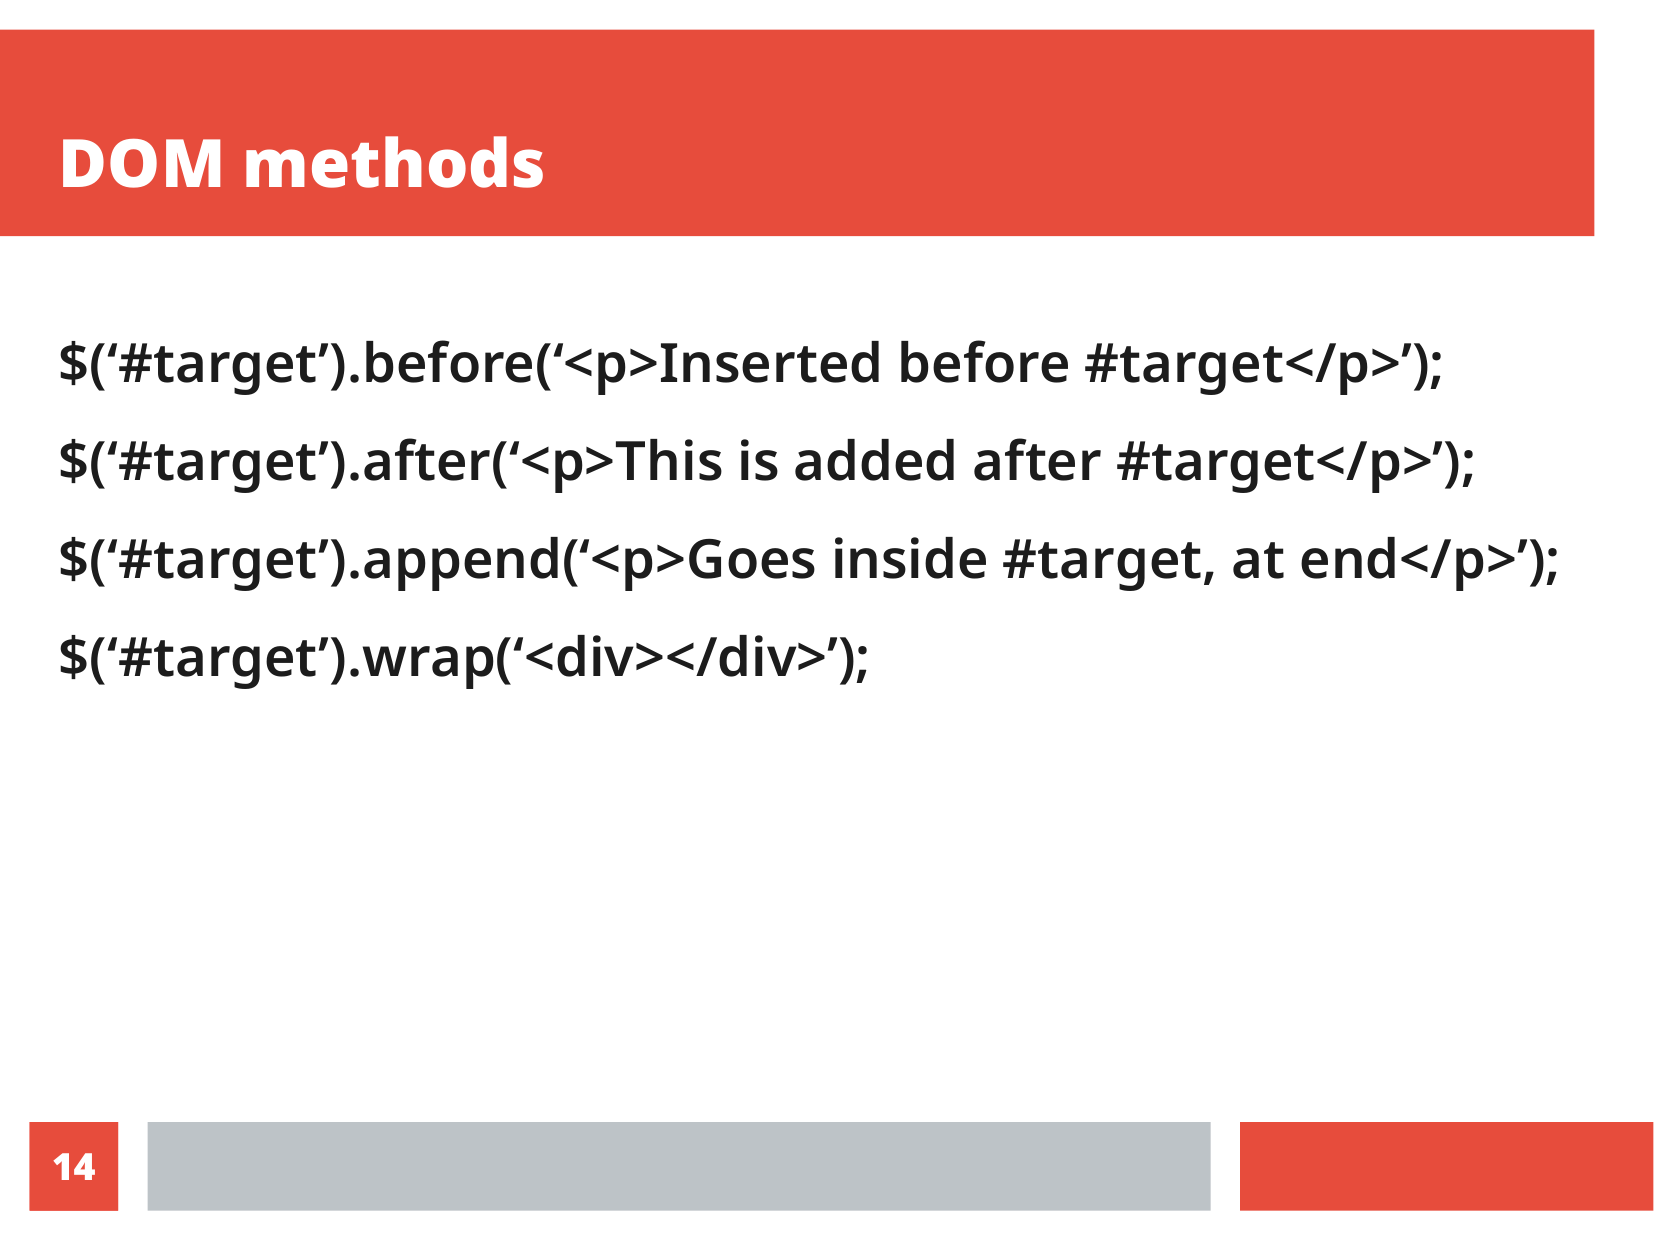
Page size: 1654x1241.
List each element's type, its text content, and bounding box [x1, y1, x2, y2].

title DOM methods [59, 59, 1595, 207]
list $(‘#target’).before(‘<p>Inserted before #target</p>’); $(‘#target’).after(‘<p>This is added after #target</p>’); $(‘#target’).append(‘<p>Goes inside #target, at end</p>’); $(‘#target’).wrap(‘<div></div>’); [59, 324, 1565, 1093]
